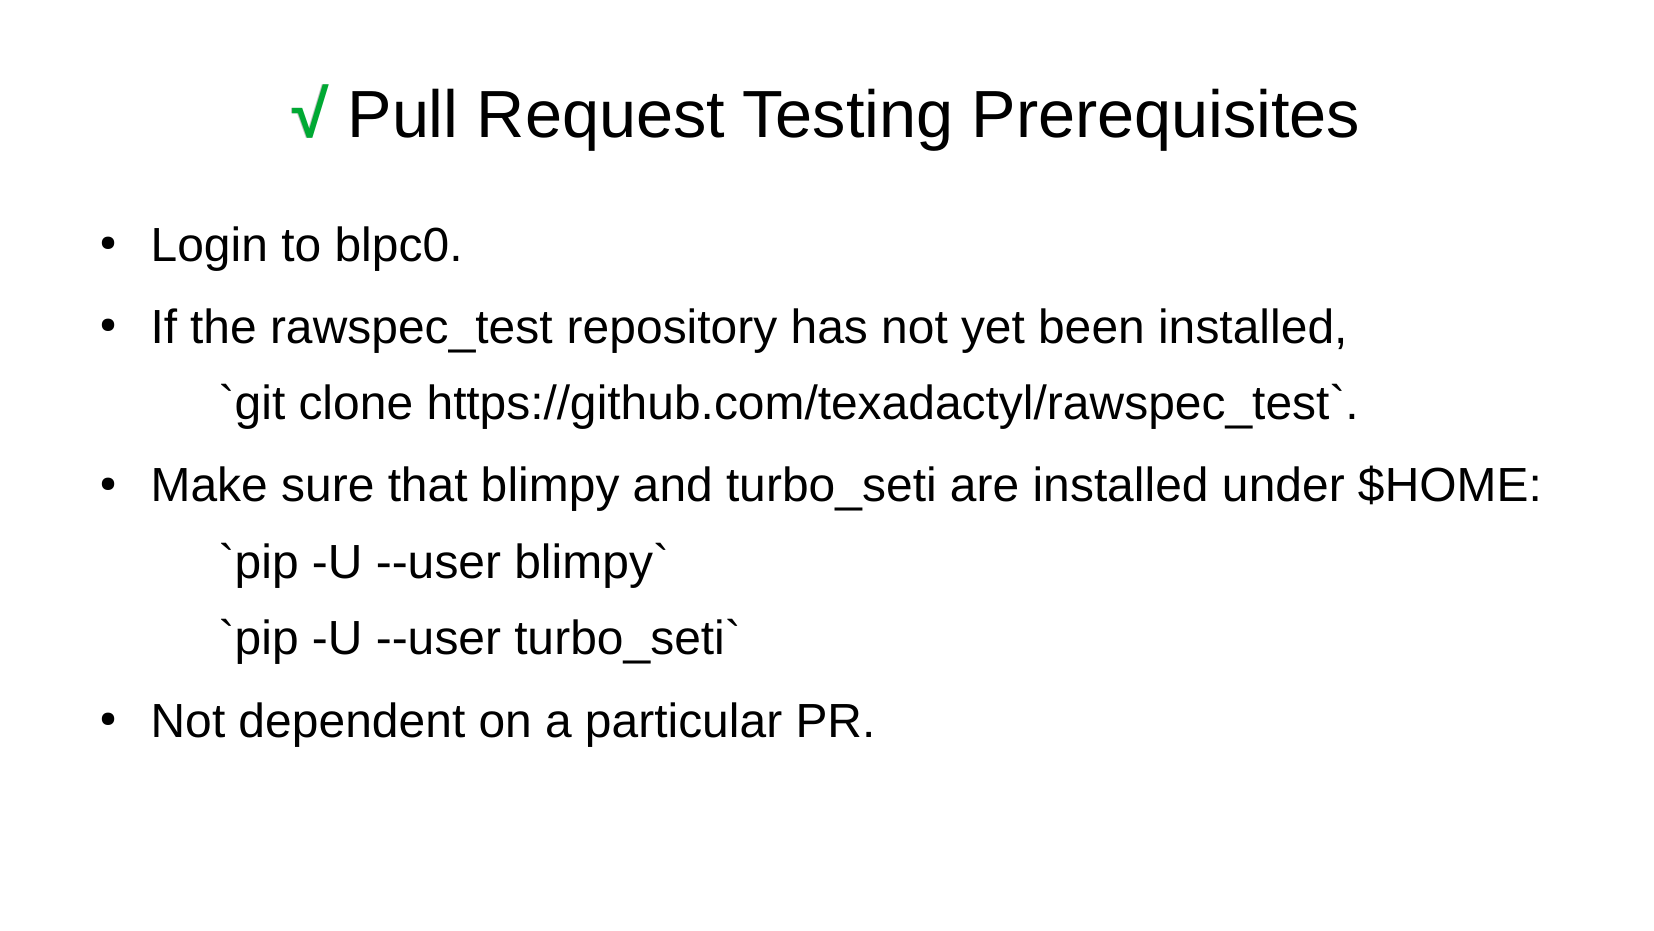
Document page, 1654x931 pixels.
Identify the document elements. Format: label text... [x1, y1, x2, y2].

title √ Pull Request Testing Prerequisites [82, 37, 1571, 193]
list Login to blpc0. If the rawspec_test repository has not yet been installed, `git clone https://github.com/texadactyl/rawspec_test`. Make sure that blimpy and turbo_seti are installed under $HOME: `pip -U --user blimpy` `pip -U --user turbo_seti` Not dependent on a particular PR. [82, 217, 1571, 758]
